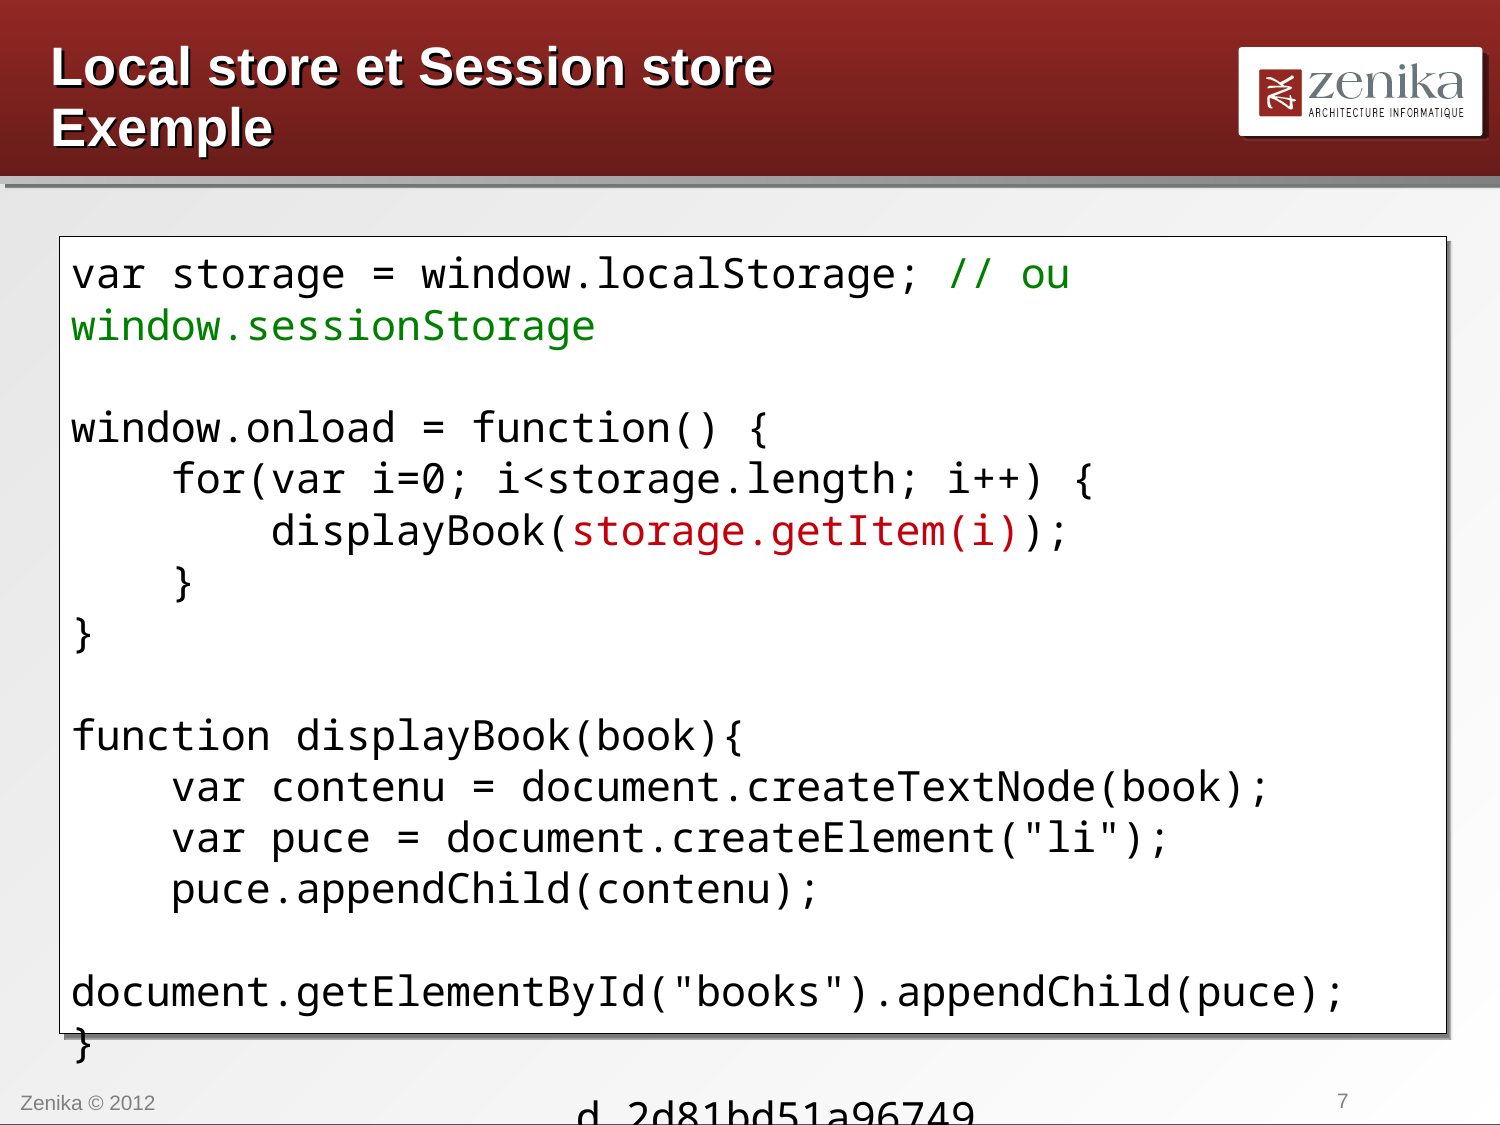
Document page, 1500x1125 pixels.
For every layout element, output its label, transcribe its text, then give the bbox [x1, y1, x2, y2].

title Local store et Session store Exemple [50, 15, 1206, 180]
picture [1257, 58, 1464, 125]
text_box var storage = window.localStorage; // ou window.sessionStorage window.onload = function() { for(var i=0; i<storage.length; i++) { displayBook(storage.getItem(i)); } } function displayBook(book){ var contenu = document.createTextNode(book); var puce = document.createElement("li"); puce.appendChild(contenu); document.getElementById("books").appendChild(puce); } function saveBook() { var book = document.getElementById("bookName").value; storage.setItem(storage.length, book); displayBook(book); } [59, 236, 1447, 1034]
